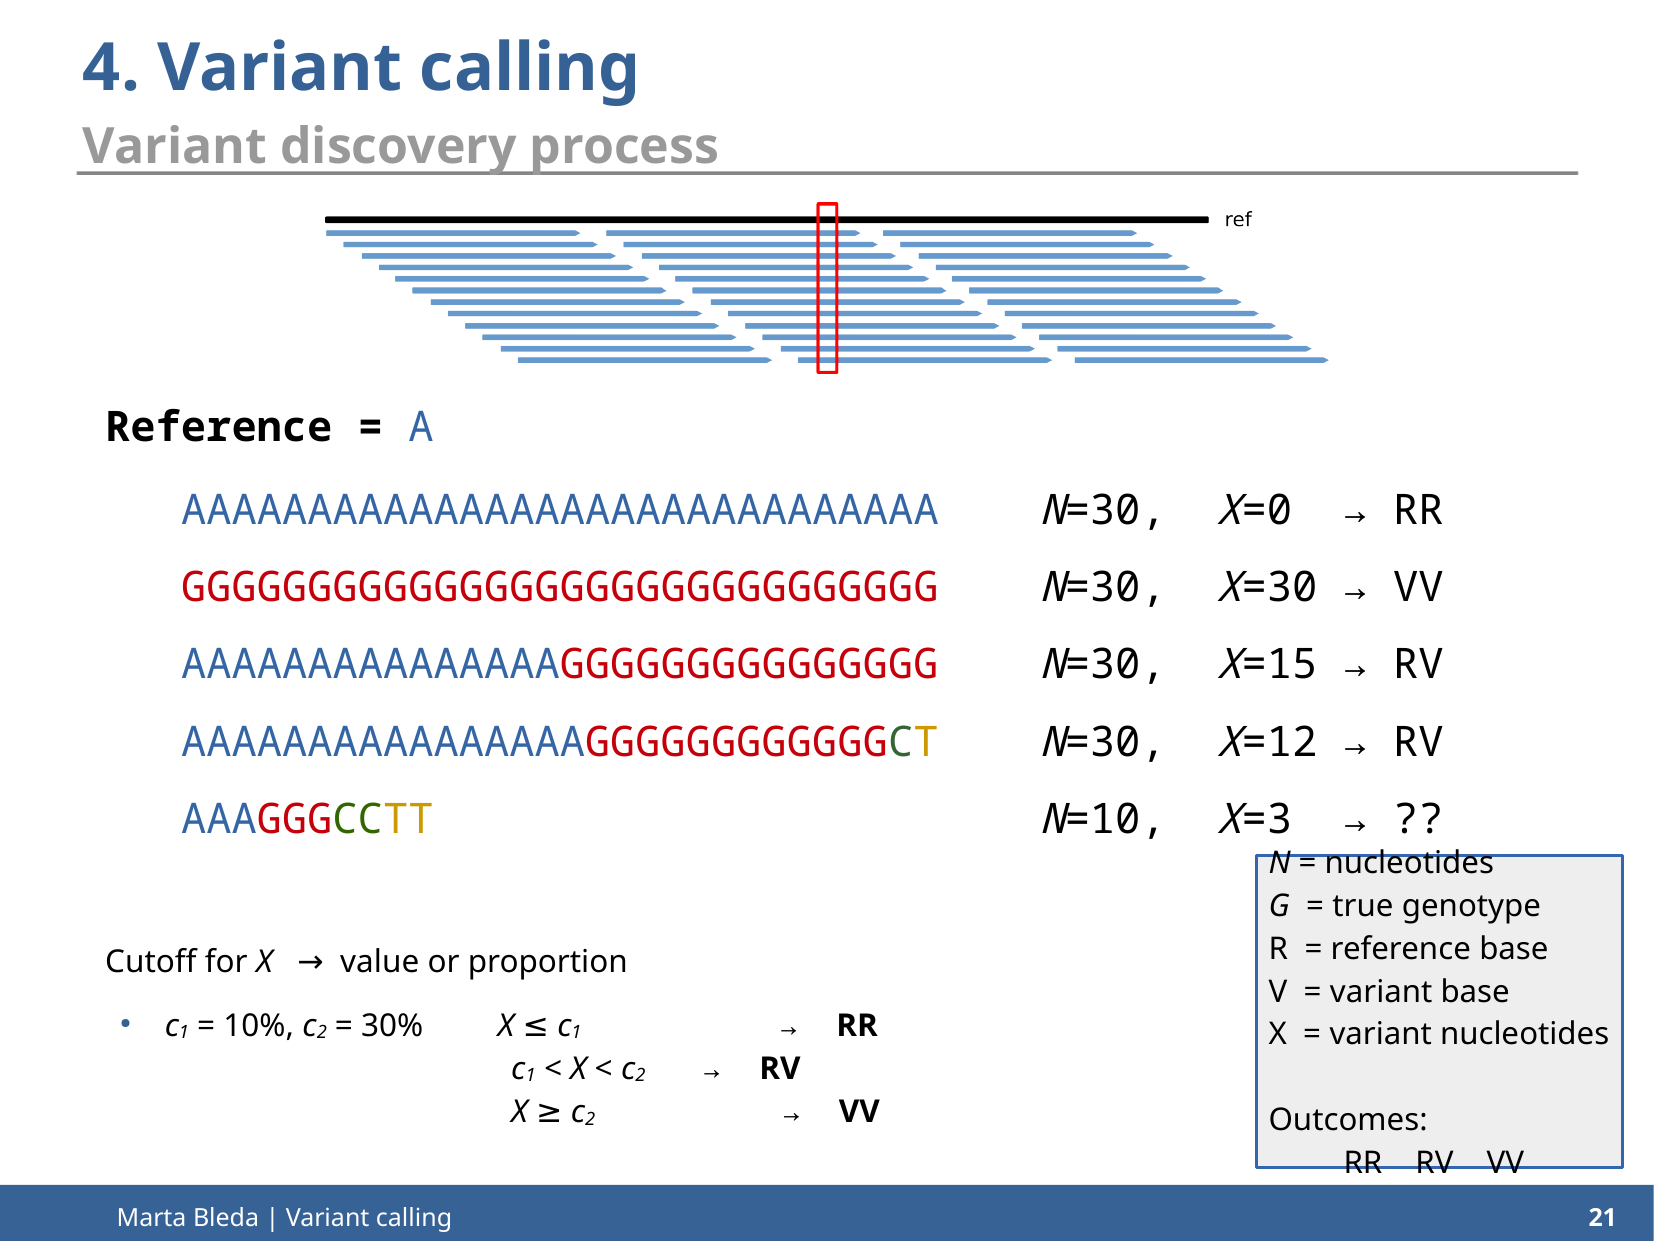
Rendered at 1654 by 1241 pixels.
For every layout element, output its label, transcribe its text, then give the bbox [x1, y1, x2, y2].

picture [540, 170, 1580, 175]
picture [74, 170, 490, 175]
text_box N = nucleotides G = true genotype R = reference base V = variant base X = variant nucleotides Outcomes: RR RV VV [1256, 855, 1623, 1168]
picture [325, 202, 1329, 374]
title 4. Variant calling Variant discovery process [82, 31, 1571, 166]
list Reference = A AAAAAAAAAAAAAAAAAAAAAAAAAAAAAA N=30, X=0 → RR GGGGGGGGGGGGGGGGGGGGGGGGGGGGGG N=30, X=30 → VV AAAAAAAAAAAAAAAGGGGGGGGGGGGGGG N=30, X=15 → RV AAAAAAAAAAAAAAAAGGGGGGGGGGGGCT N=30, X=12 → RV AAAGGGCCTT N=10, X=3 → ?? Cutoff for X → value or proportion c1 = 10%, c2 = 30% X ≤ c1 → RR c1 < X < c2 → RV X ≥ c2 → VV [105, 396, 1572, 1139]
picture [497, 170, 533, 175]
